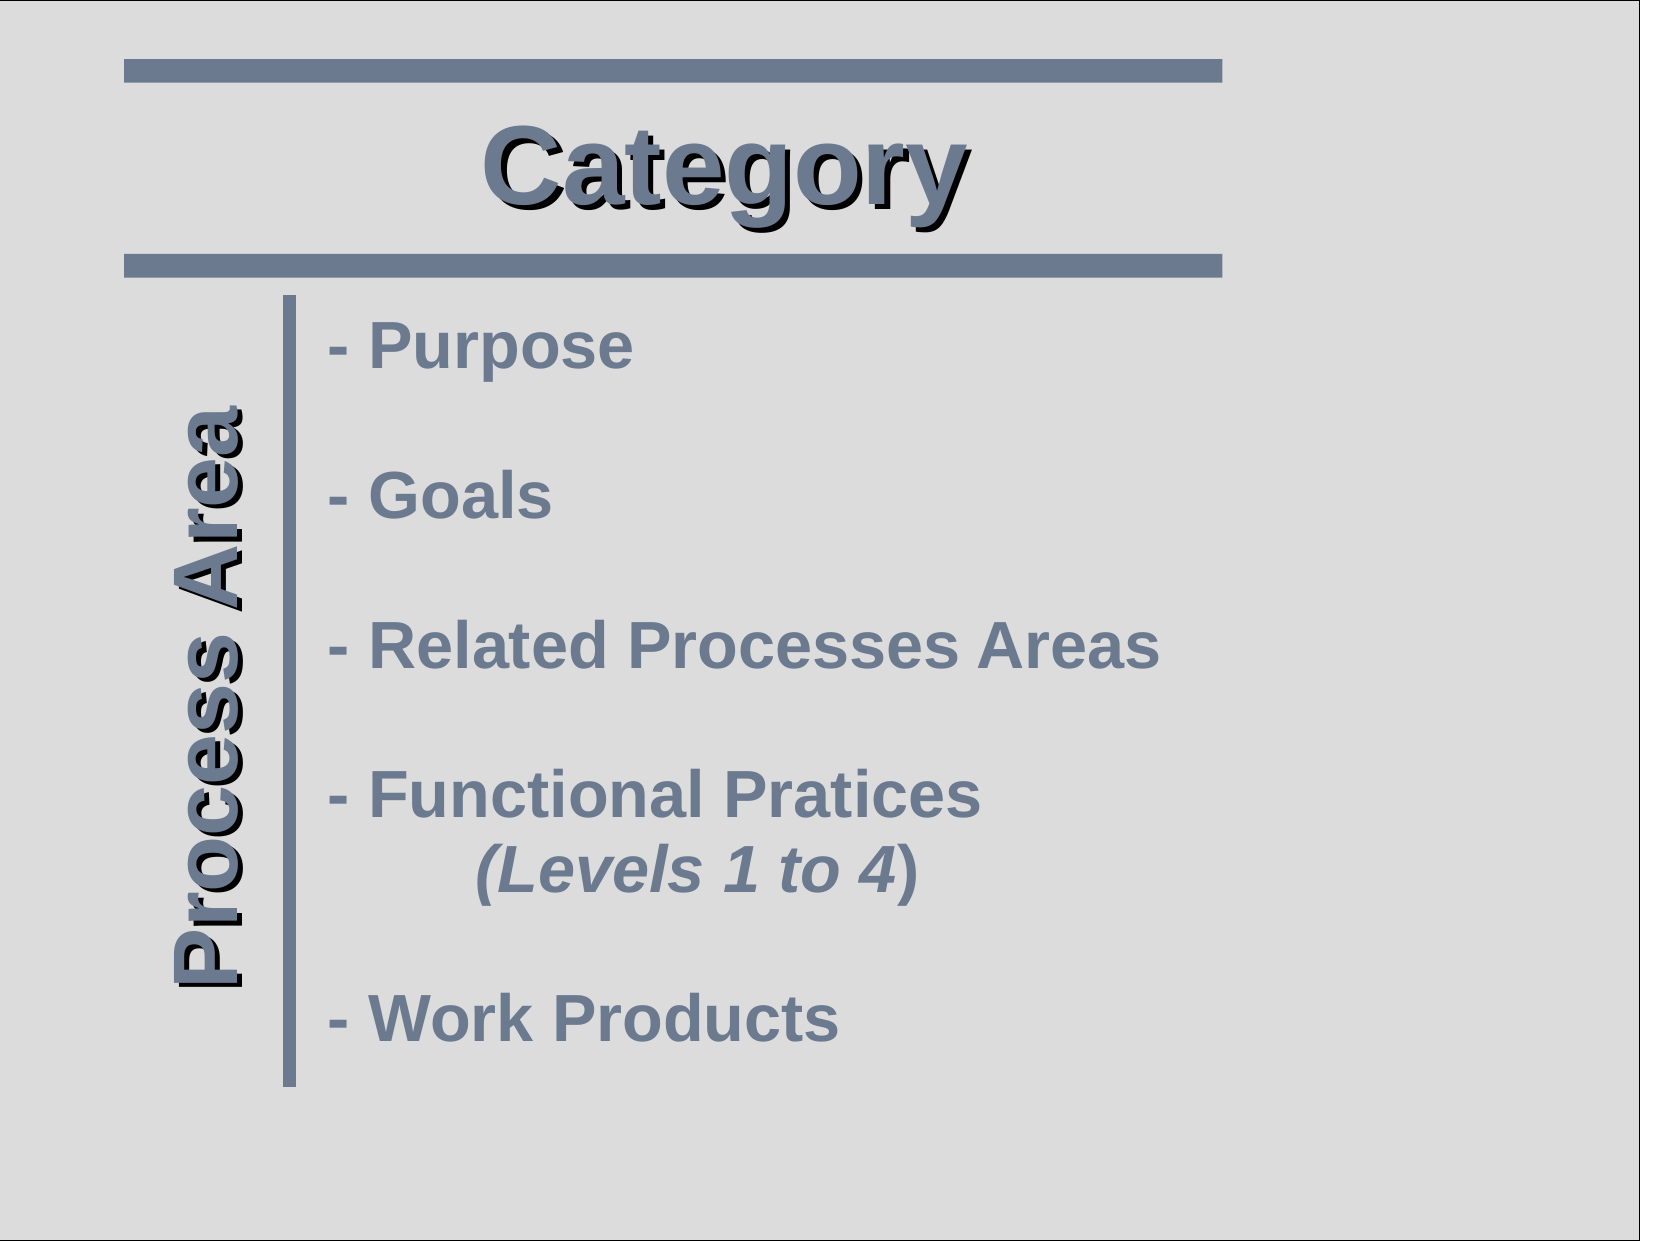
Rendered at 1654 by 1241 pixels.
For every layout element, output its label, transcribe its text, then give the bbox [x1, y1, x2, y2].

text_box [0, 0, 1640, 1241]
text_box Category [153, 95, 1229, 236]
text_box Process Area [147, 338, 265, 1004]
text_box - Purpose - Goals - Related Processes Areas - Functional Pratices (Levels 1 to 4) - Work Products [296, 301, 1548, 1059]
